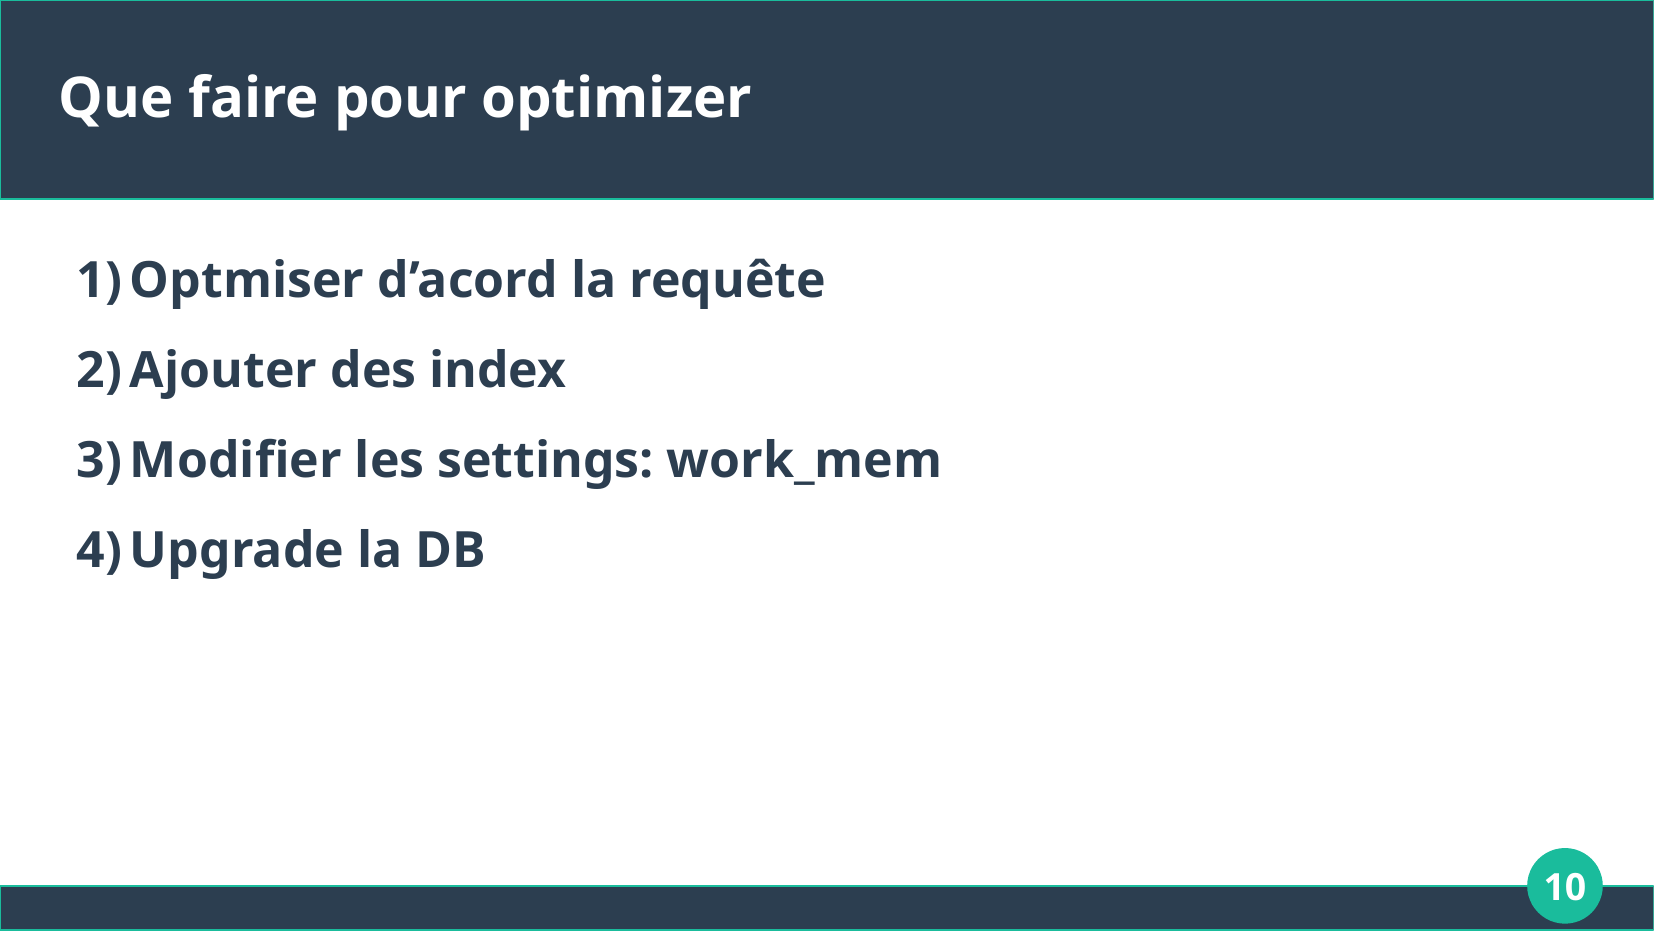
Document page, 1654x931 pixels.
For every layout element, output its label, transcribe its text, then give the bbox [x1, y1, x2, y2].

title Que faire pour optimizer [59, 37, 1595, 155]
list Optmiser d’acord la requête Ajouter des index Modifier les settings: work_mem Upgrade la DB [59, 243, 1595, 864]
